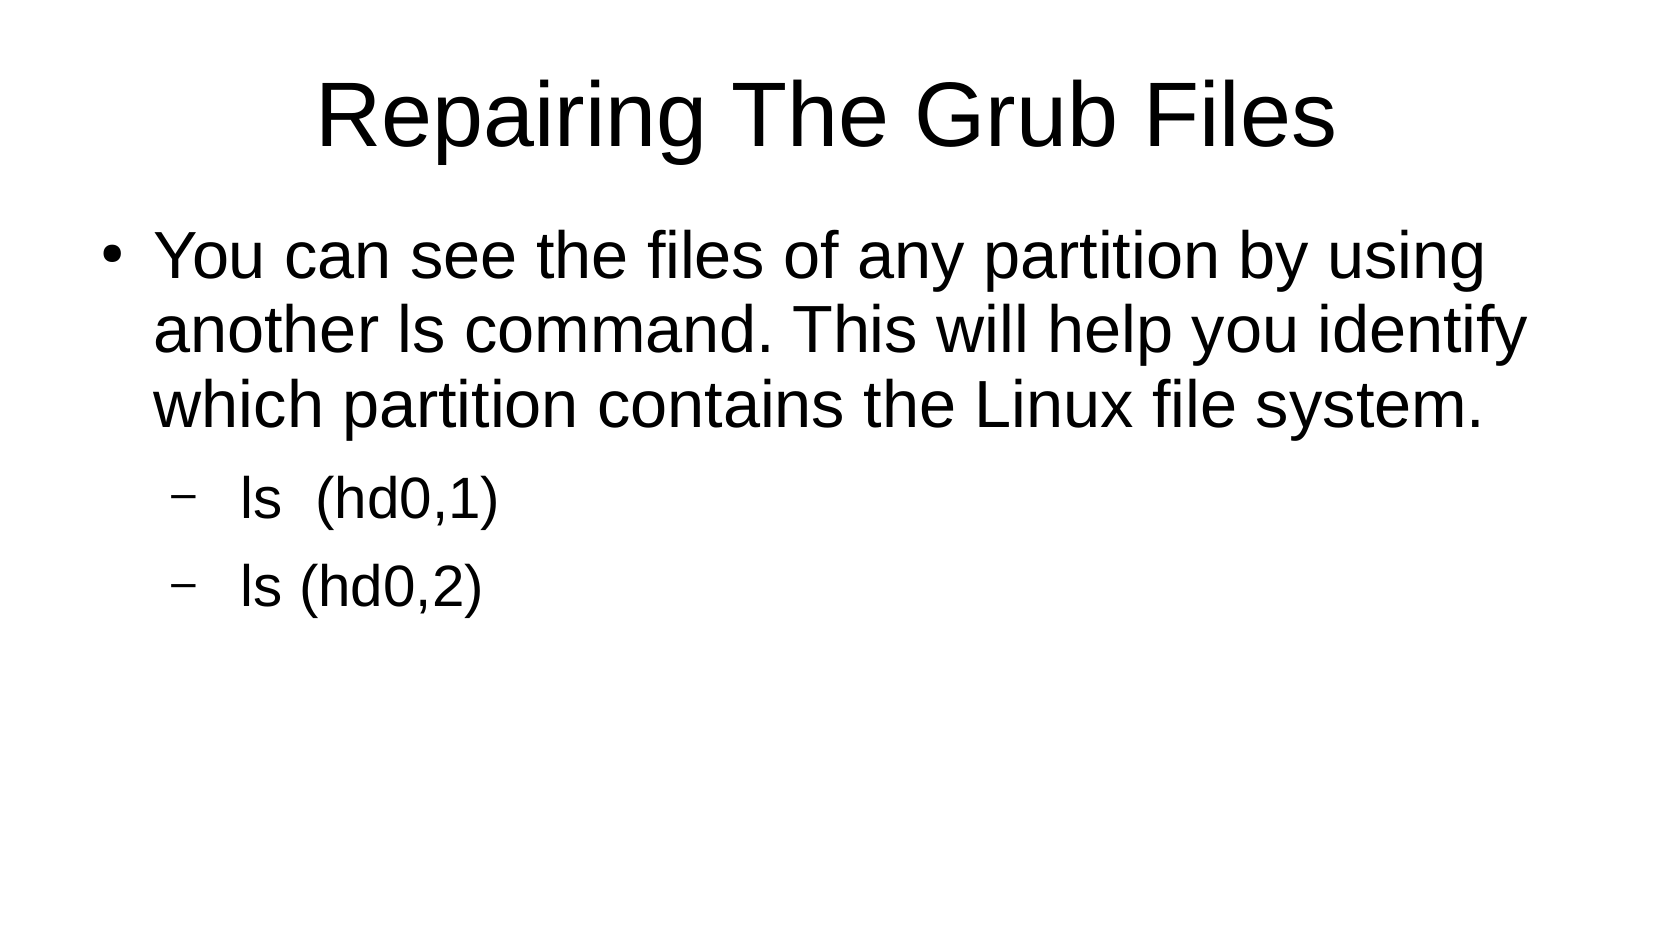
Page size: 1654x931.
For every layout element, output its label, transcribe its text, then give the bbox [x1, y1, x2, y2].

title Repairing The Grub Files [82, 37, 1571, 193]
list You can see the files of any partition by using another ls command. This will help you identify which partition contains the Linux file system. ls (hd0,1) ls (hd0,2) [82, 217, 1571, 758]
